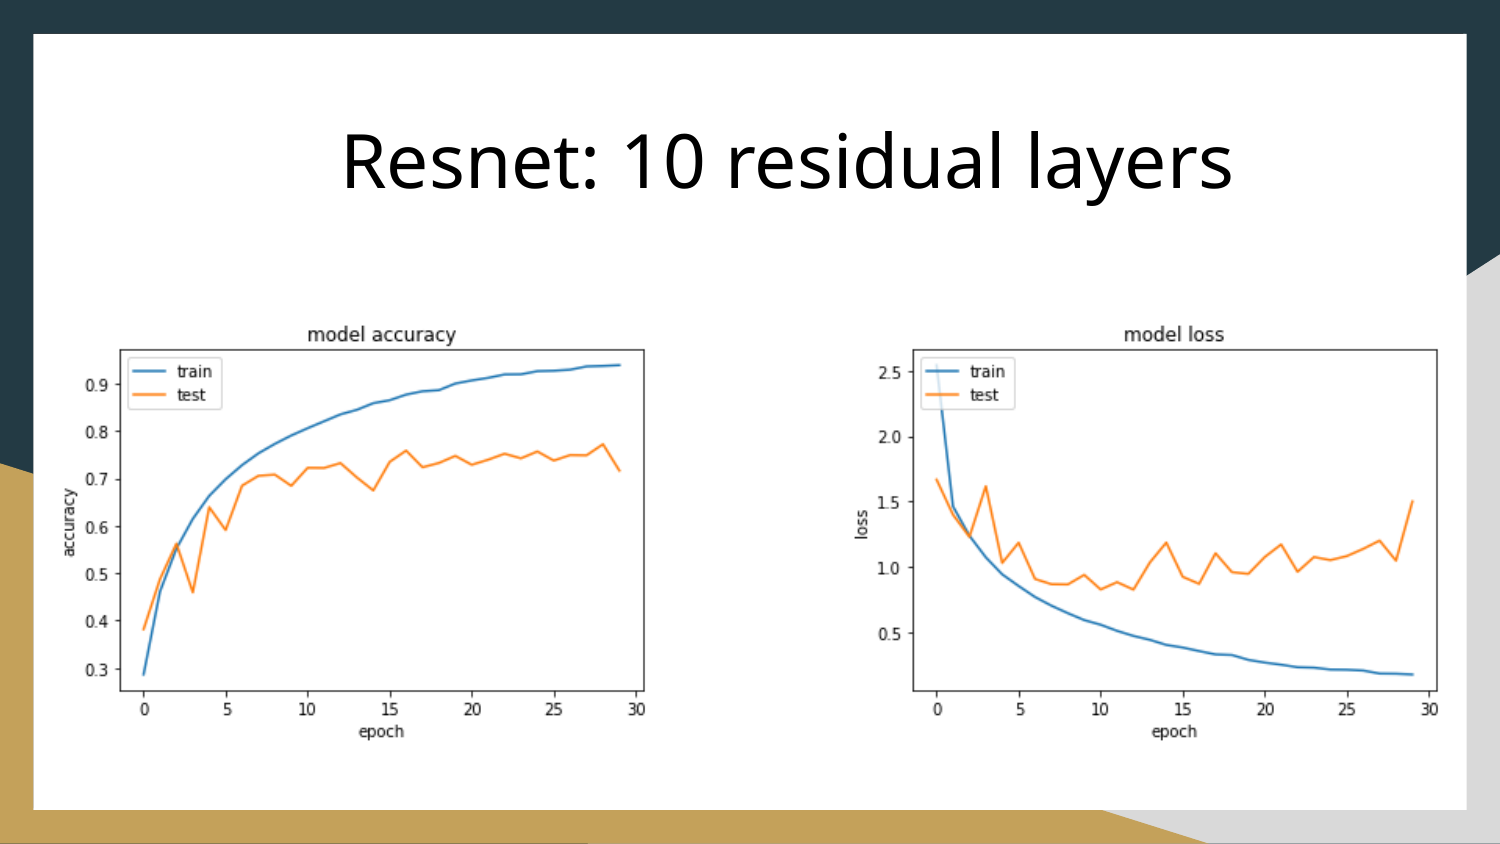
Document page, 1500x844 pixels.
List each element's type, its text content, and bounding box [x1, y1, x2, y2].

picture [51, 315, 656, 750]
picture [844, 315, 1449, 750]
title Resnet: 10 residual layers [51, 98, 1449, 260]
